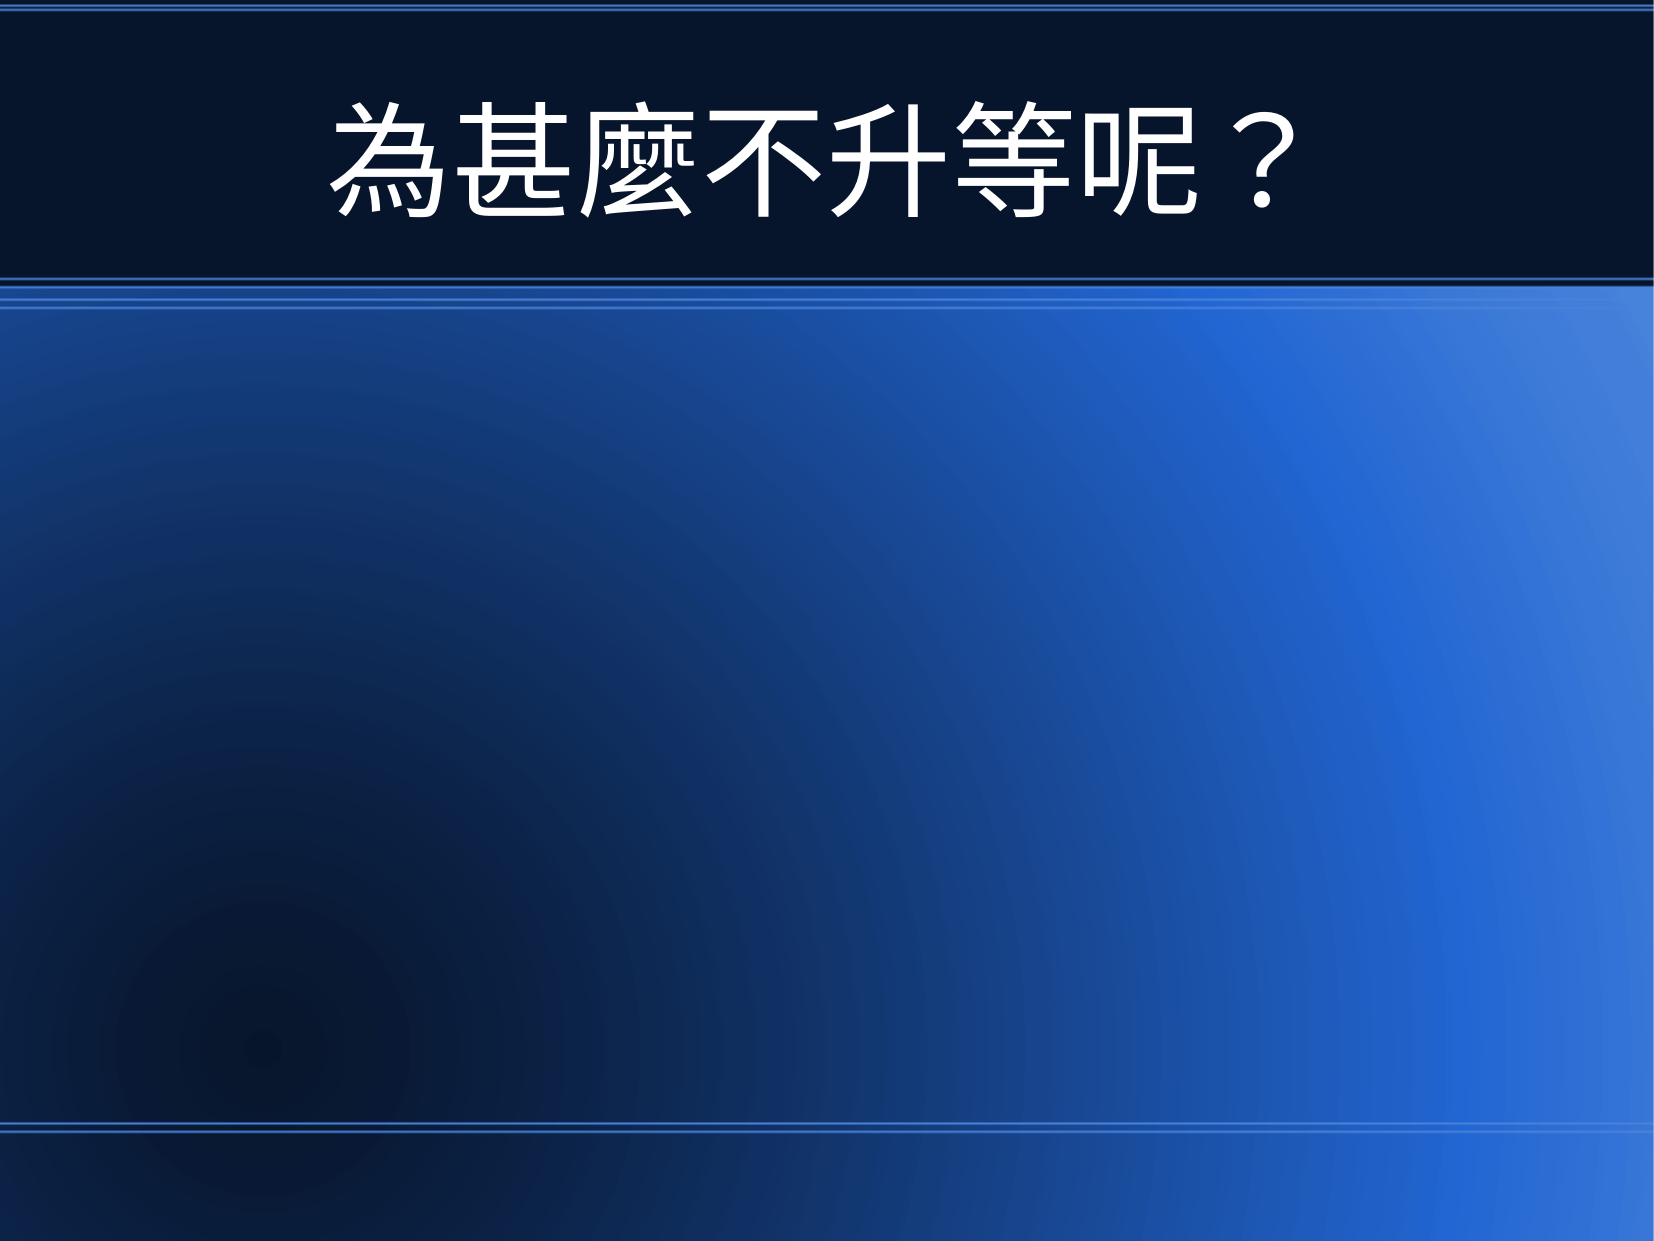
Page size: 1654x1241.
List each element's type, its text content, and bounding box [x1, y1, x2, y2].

title 為甚麼不升等呢？ [82, 49, 1571, 257]
picture [0, 0, 1654, 1241]
